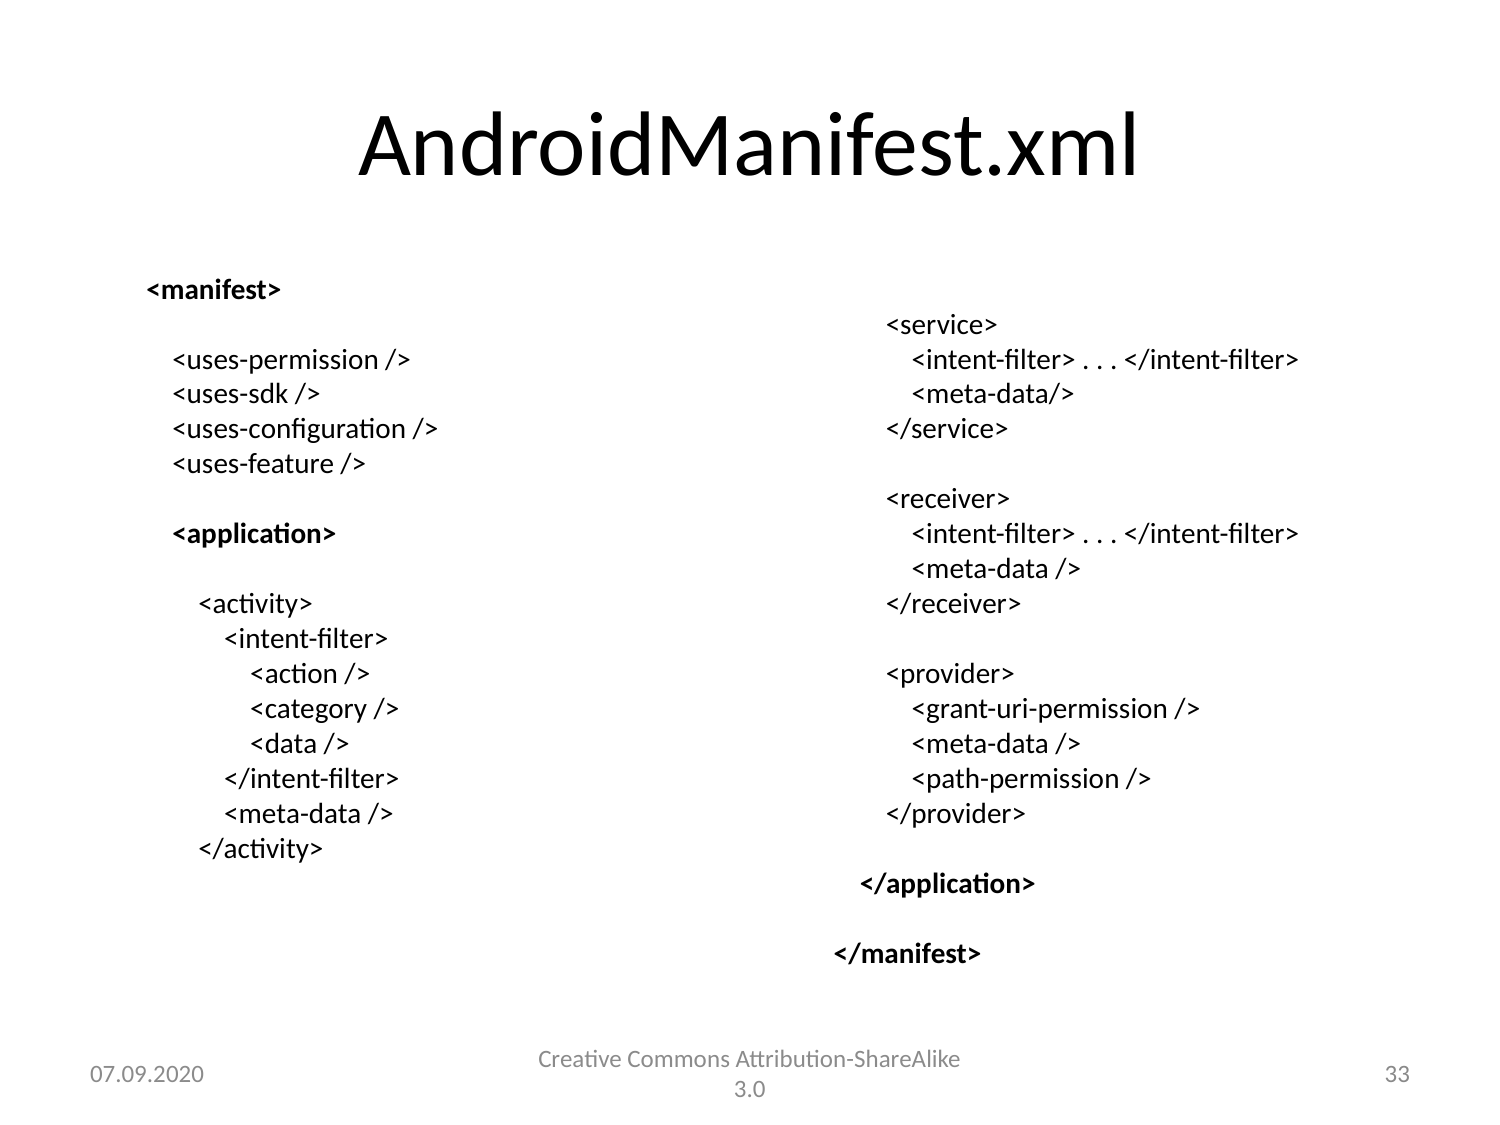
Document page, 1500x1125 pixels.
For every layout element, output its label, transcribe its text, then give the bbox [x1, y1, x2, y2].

footer Creative Commons Attribution-ShareAlike 3.0 [512, 1042, 988, 1103]
title AndroidManifest.xml [75, 45, 1425, 233]
list <service> <intent-filter> . . . </intent-filter> <meta-data/> </service> <receiver> <intent-filter> . . . </intent-filter> <meta-data /> </receiver> <provider> <grant-uri-permission /> <meta-data /> <path-permission /> </provider> </application> </manifest> [762, 262, 1425, 1005]
list <manifest> <uses-permission /> <uses-sdk /> <uses-configuration /> <uses-feature /> <application> <activity> <intent-filter> <action /> <category /> <data /> </intent-filter> <meta-data /> </activity> [75, 262, 738, 1005]
slide_number <number> [1074, 1042, 1425, 1103]
